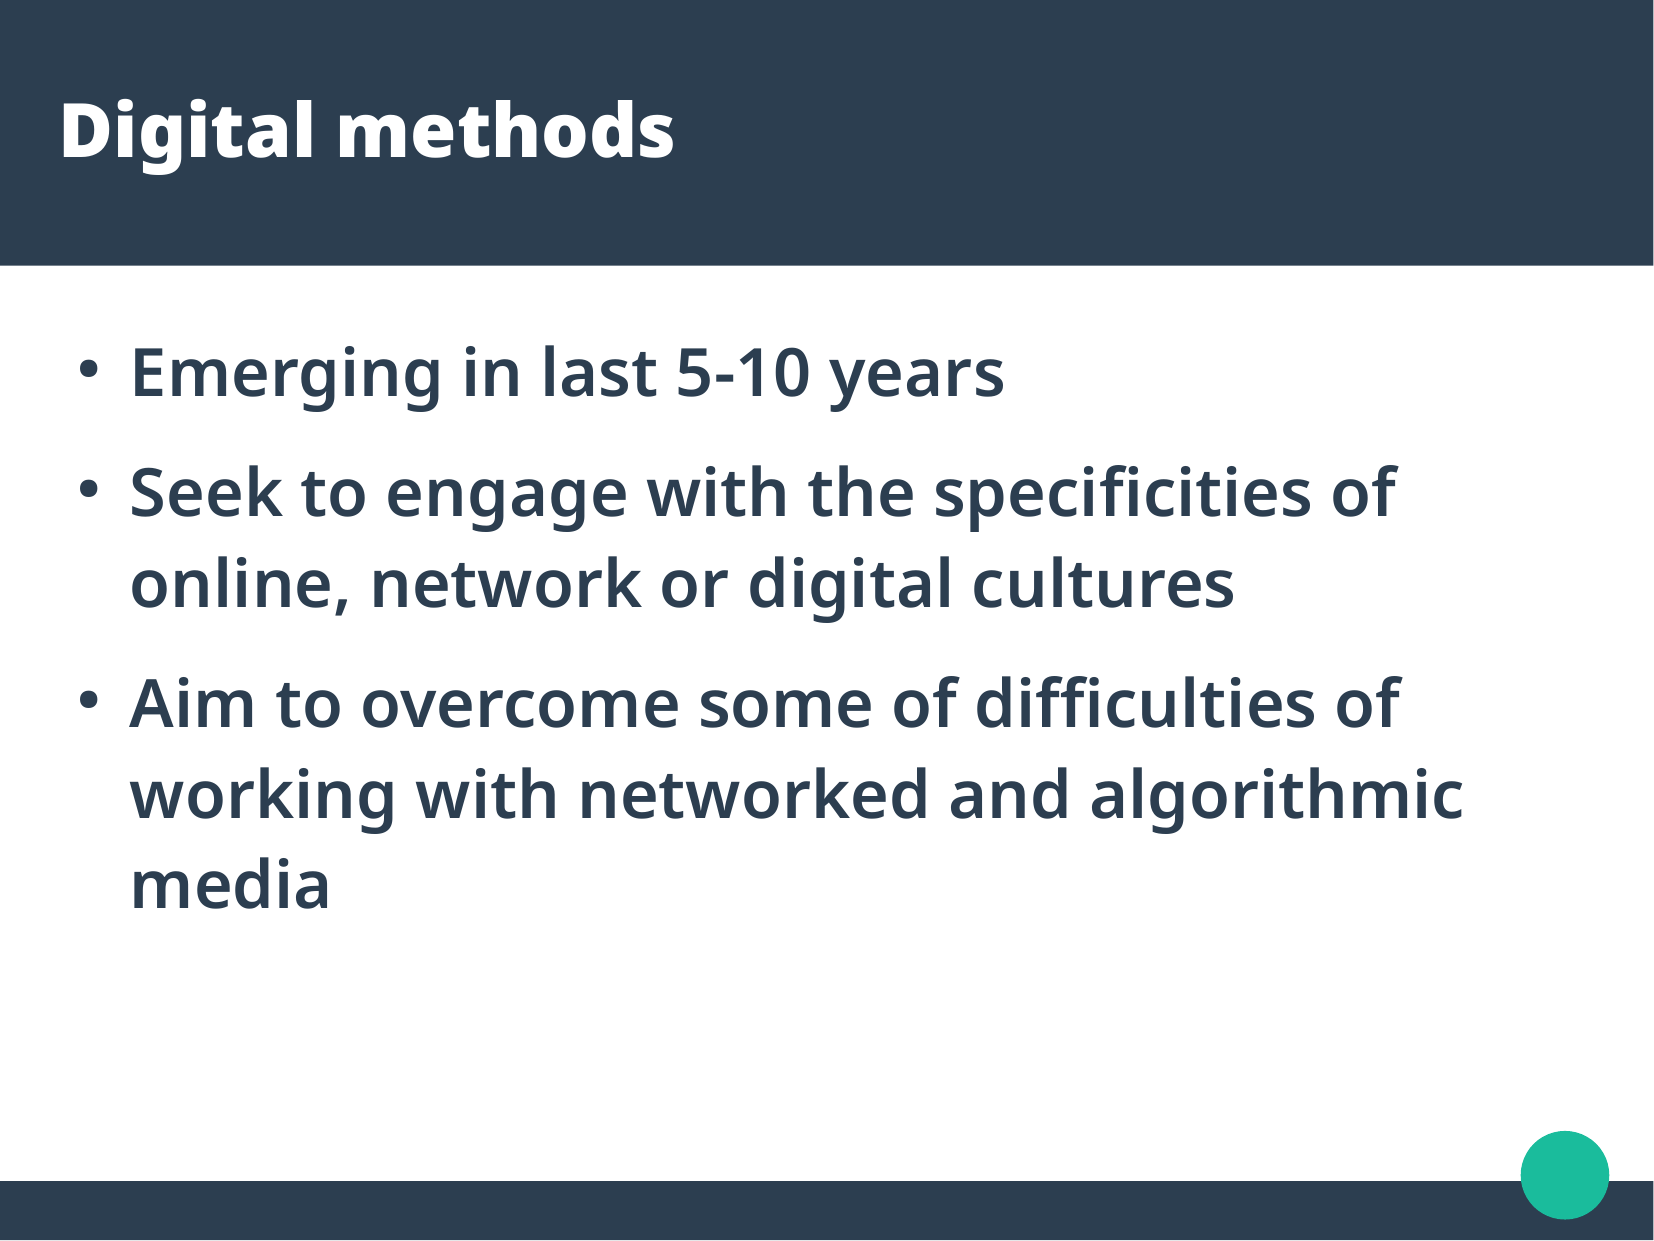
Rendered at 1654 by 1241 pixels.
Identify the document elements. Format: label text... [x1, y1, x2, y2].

title Digital methods [59, 49, 1595, 207]
list Emerging in last 5-10 years Seek to engage with the specificities of online, network or digital cultures Aim to overcome some of difficulties of working with networked and algorithmic media [59, 324, 1595, 1152]
